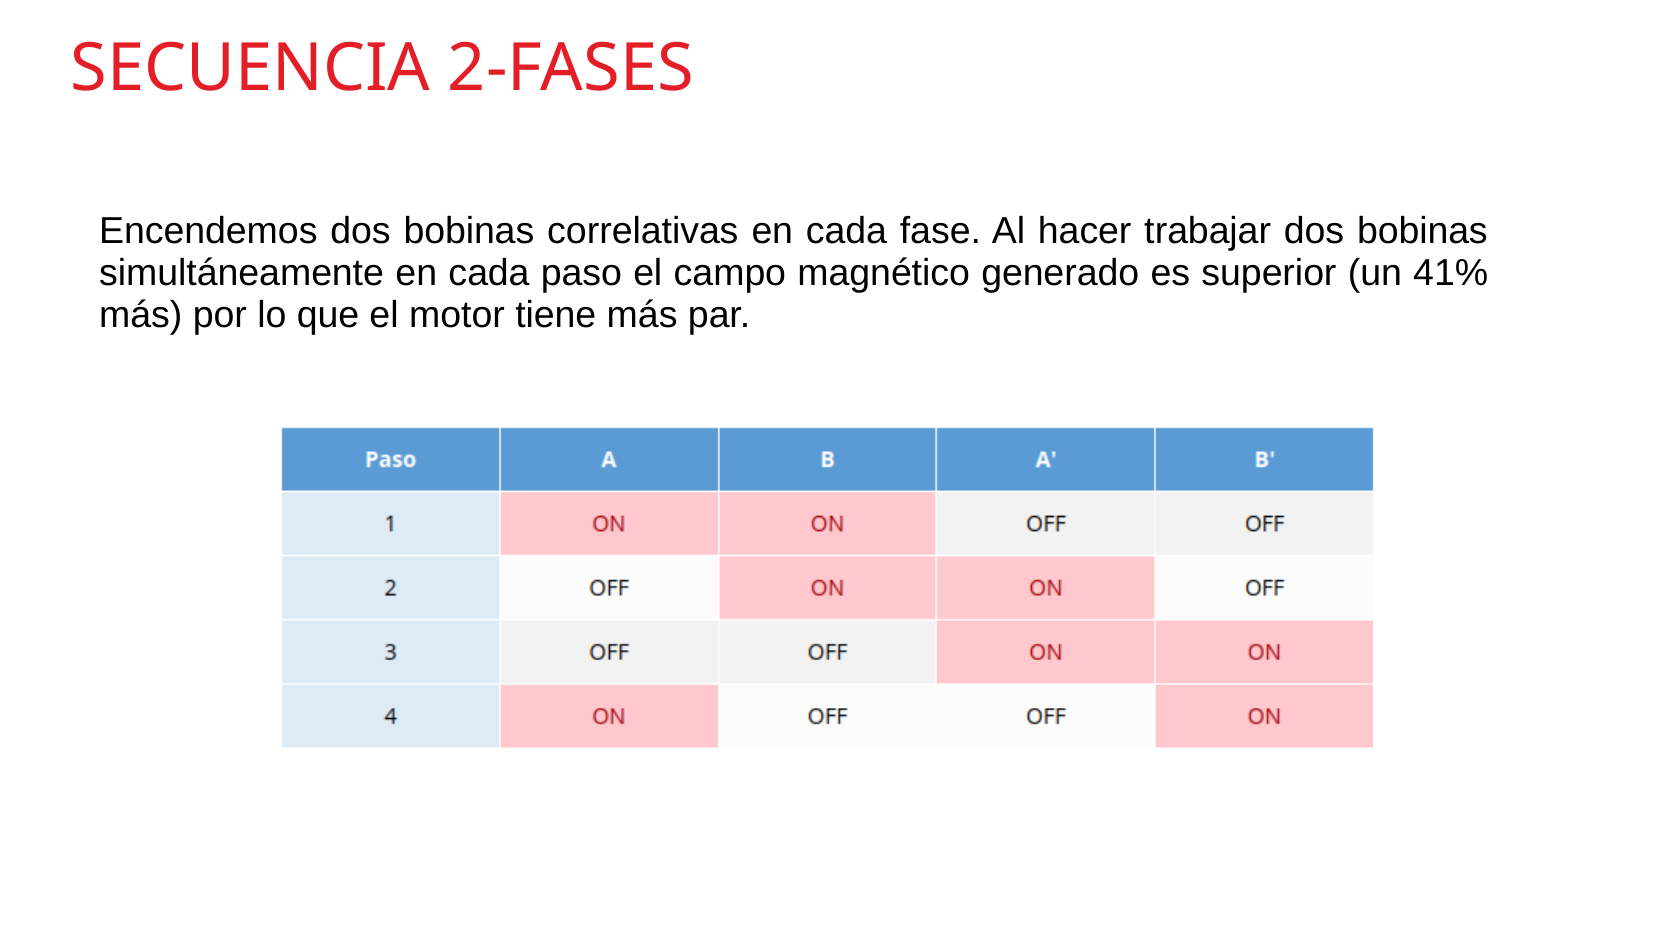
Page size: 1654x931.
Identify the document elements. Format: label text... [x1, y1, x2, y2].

picture [276, 422, 1378, 754]
title SECUENCIA 2-FASES [70, 11, 1347, 118]
text_box Encendemos dos bobinas correlativas en cada fase. Al hacer trabajar dos bobinas simultáneamente en cada paso el campo magnético generado es superior (un 41% más) por lo que el motor tiene más par. [84, 201, 1570, 343]
